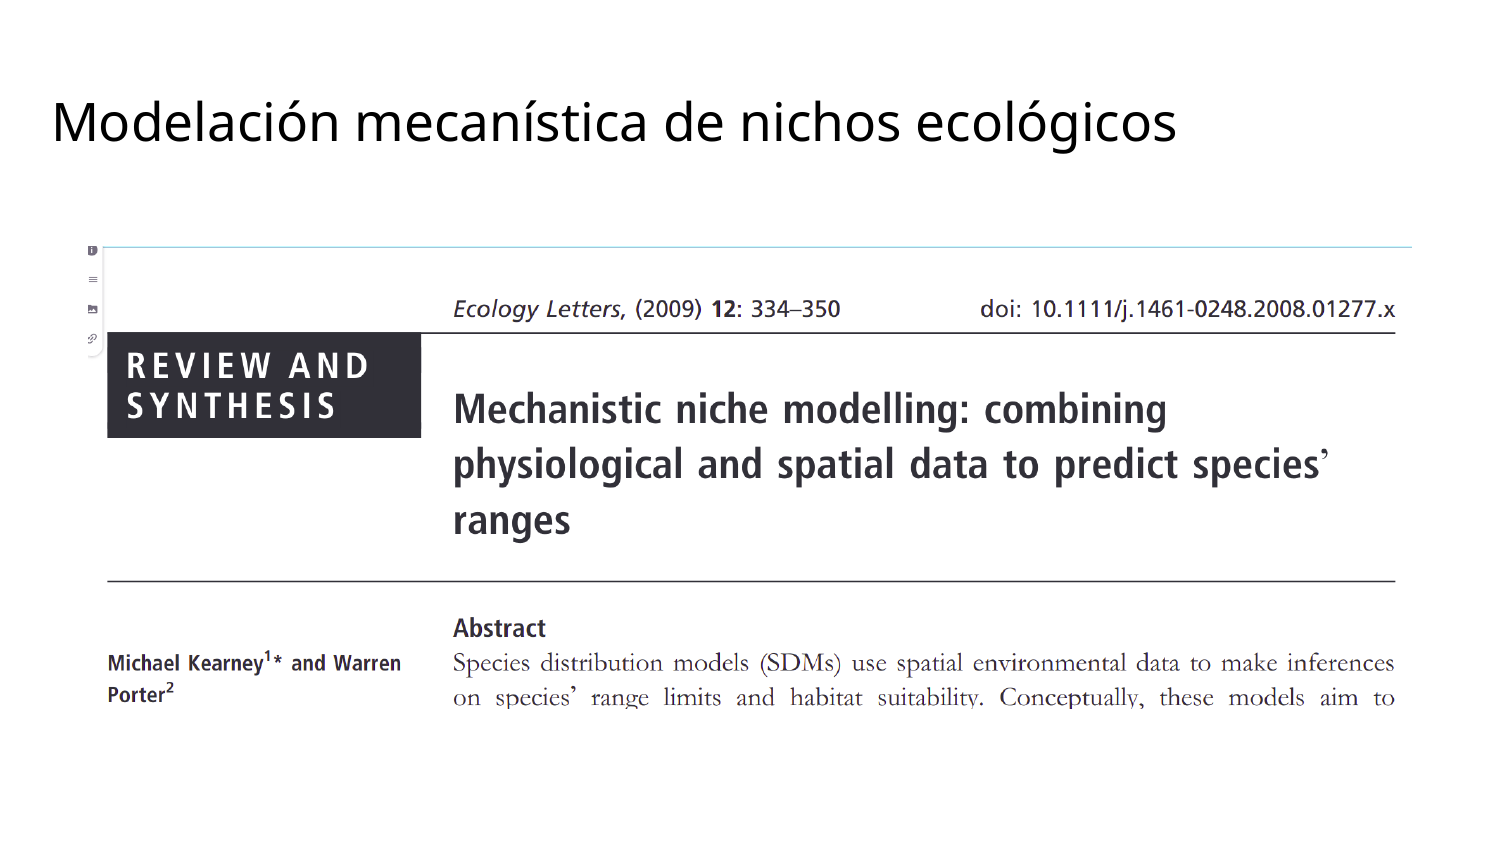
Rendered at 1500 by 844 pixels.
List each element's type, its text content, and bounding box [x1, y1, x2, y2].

picture [88, 246, 1412, 709]
title Modelación mecanística de nichos ecológicos [51, 72, 1449, 167]
